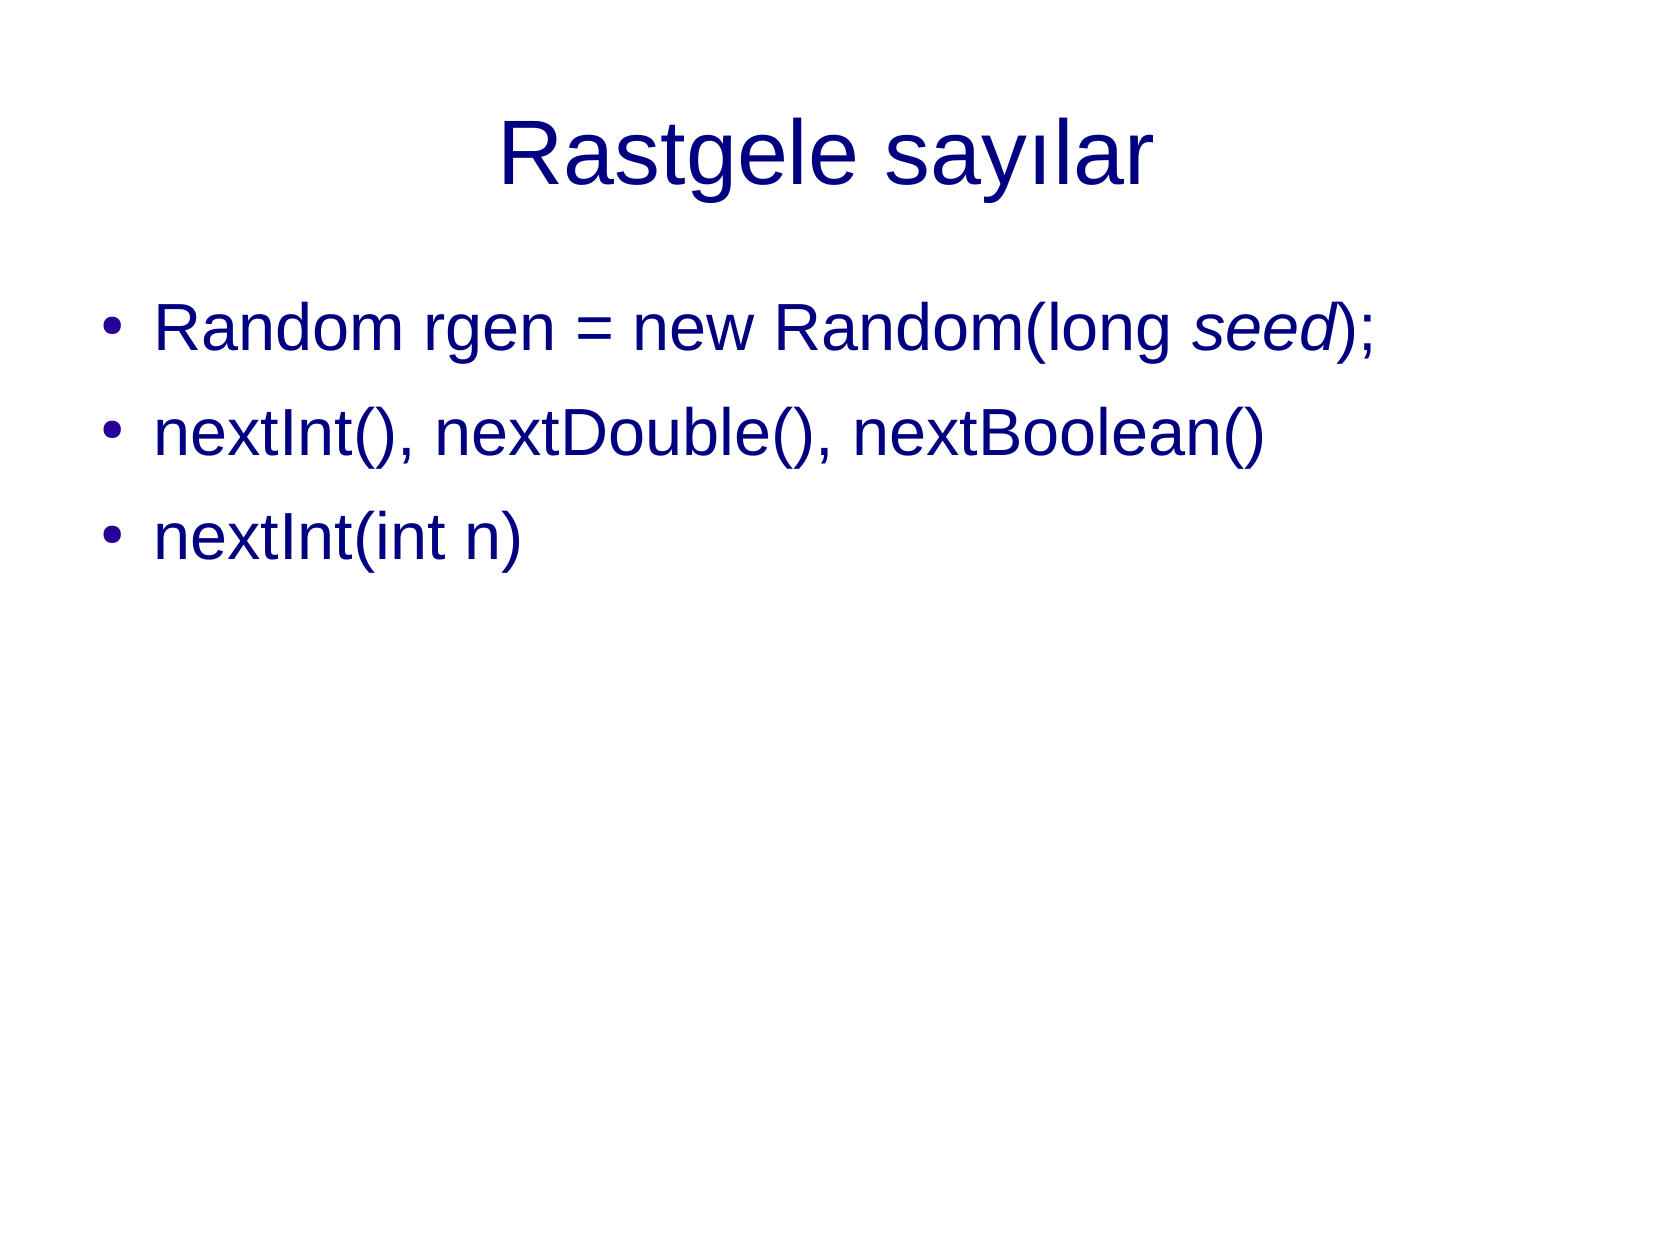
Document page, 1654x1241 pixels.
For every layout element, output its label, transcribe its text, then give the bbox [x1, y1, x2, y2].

list Random rgen = new Random(long seed); nextInt(), nextDouble(), nextBoolean() nextInt(int n) [82, 290, 1571, 1109]
title Rastgele sayılar [82, 49, 1571, 257]
